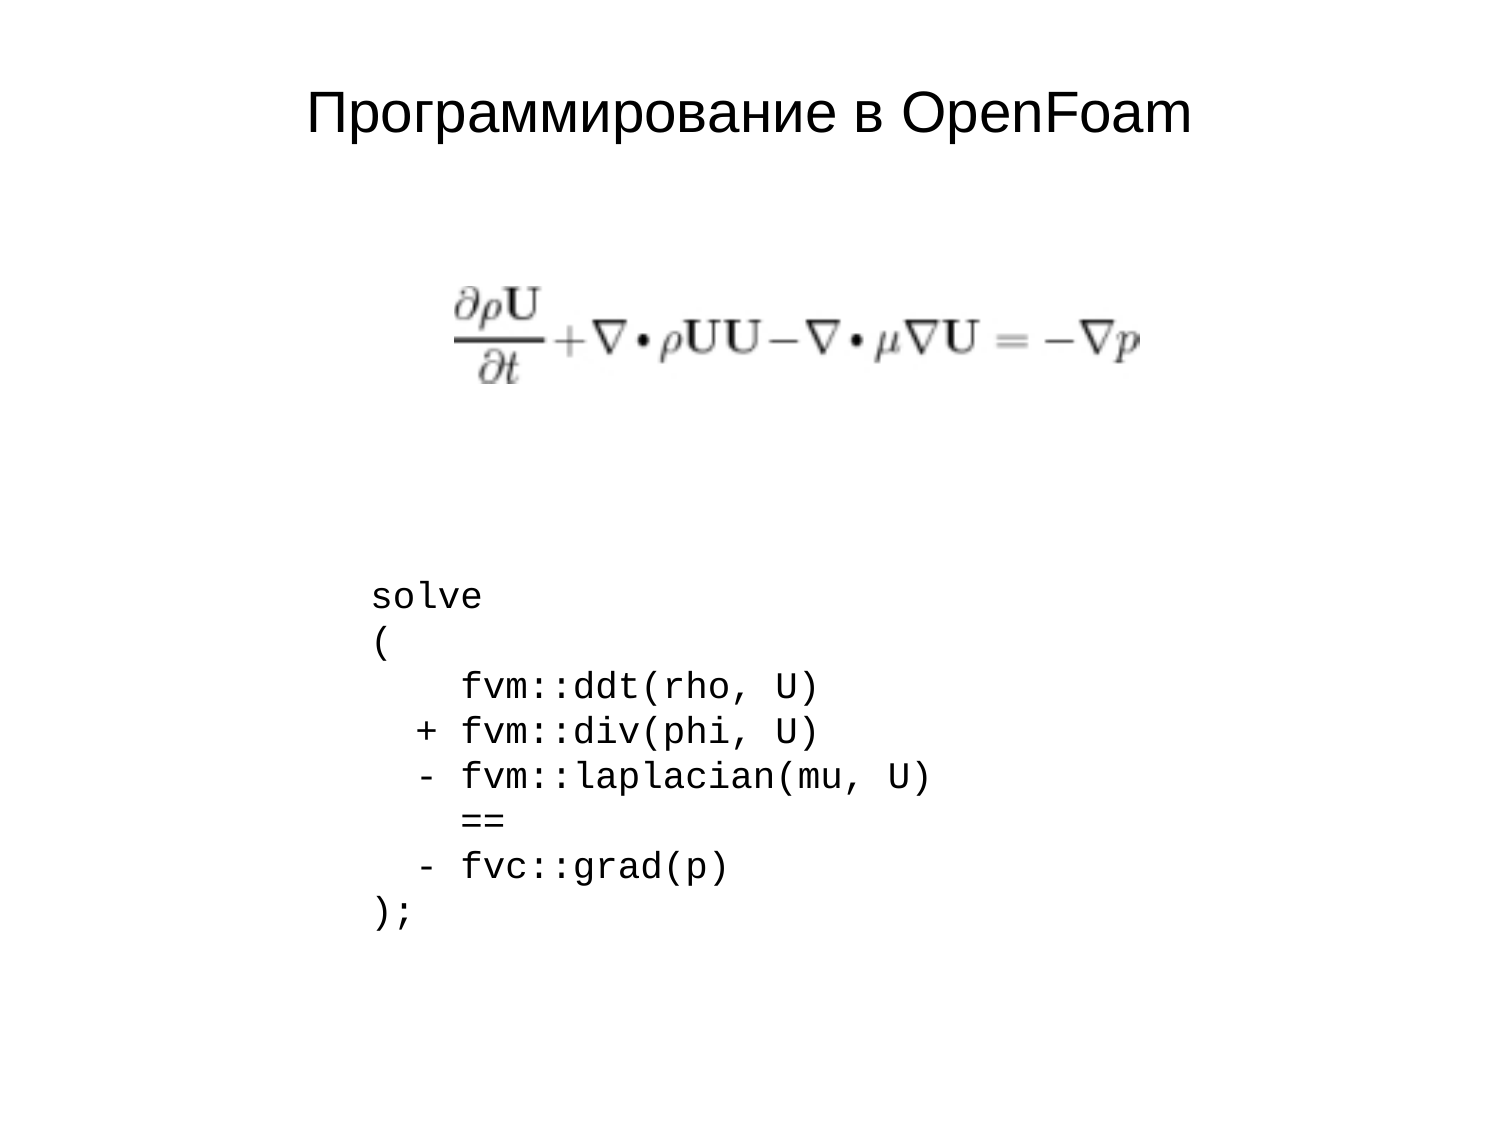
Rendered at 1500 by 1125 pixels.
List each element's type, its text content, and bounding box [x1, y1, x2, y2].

table_header [349, 279, 1151, 389]
picture [454, 286, 1140, 384]
table_header solve ( fvm::ddt(rho, U) + fvm::div(phi, U) - fvm::laplacian(mu, U) == - fvc::grad(p) ); [266, 515, 1270, 941]
title Программирование в OpenFoam [75, 45, 1426, 173]
